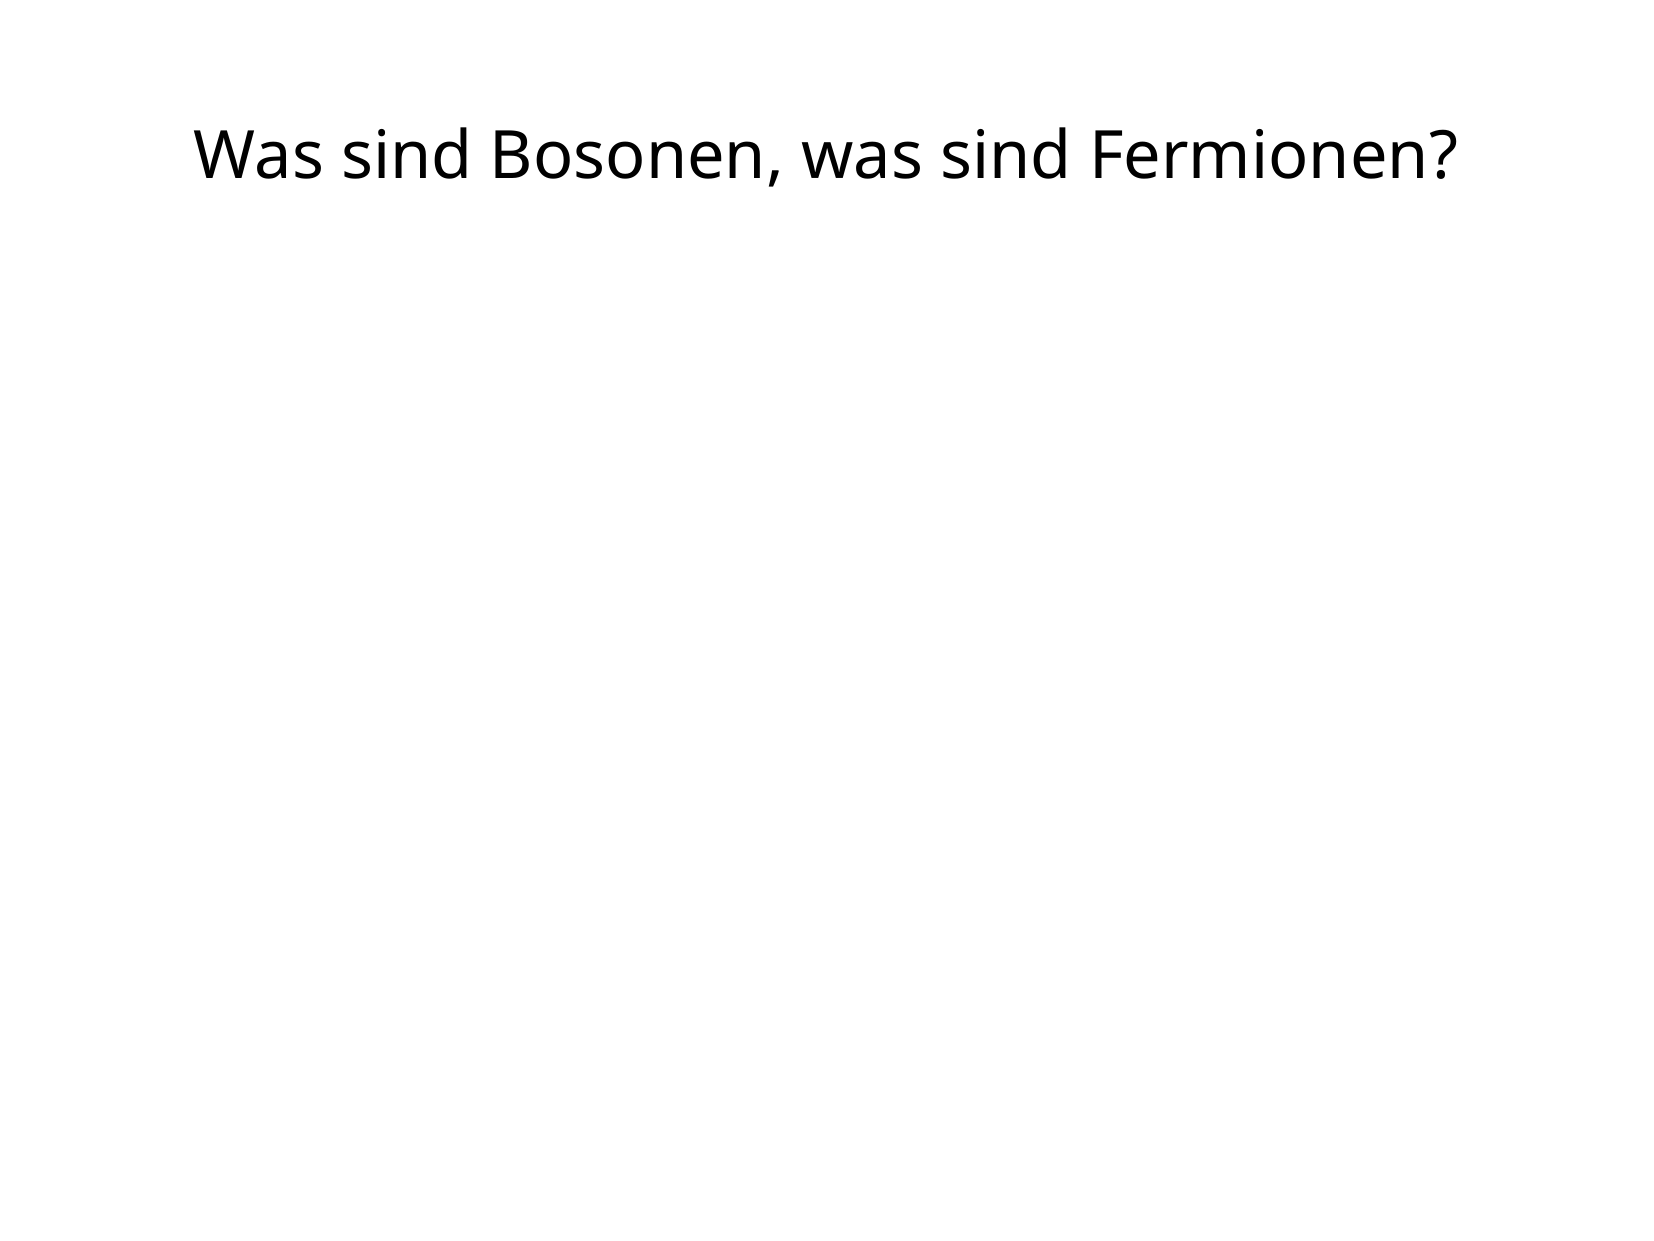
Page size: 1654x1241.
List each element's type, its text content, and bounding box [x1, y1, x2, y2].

title Was sind Bosonen, was sind Fermionen? [82, 49, 1571, 257]
